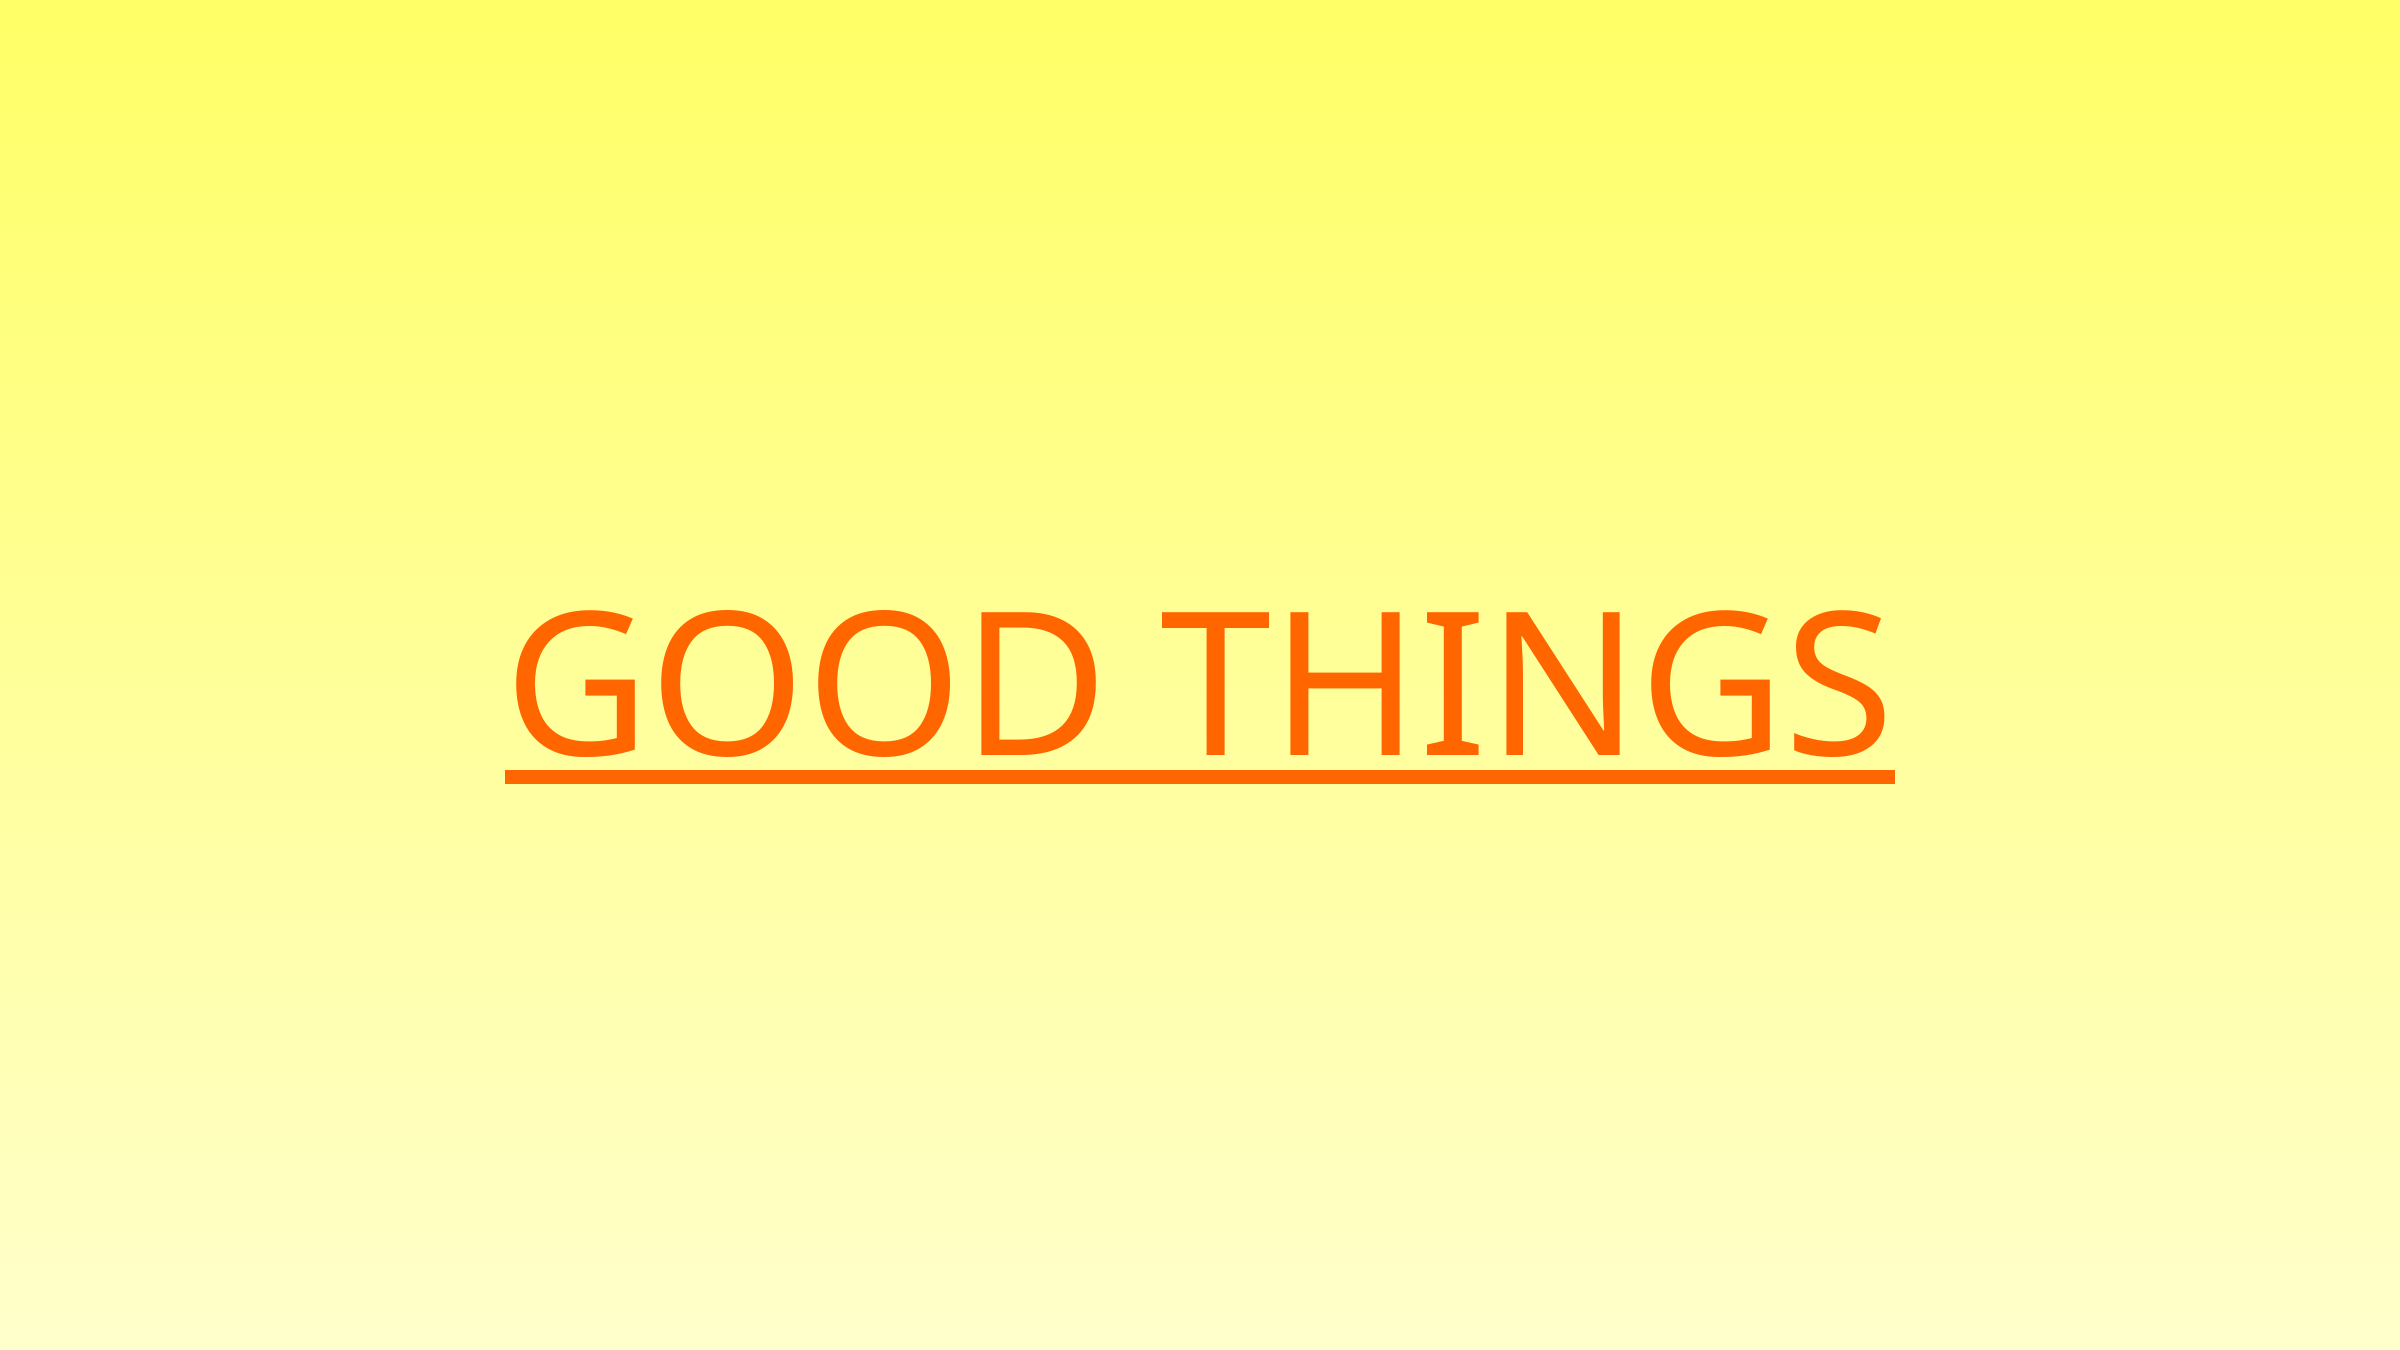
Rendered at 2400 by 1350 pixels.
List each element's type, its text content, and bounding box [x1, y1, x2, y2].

text_box GOOD THINGS [0, 0, 2400, 1350]
